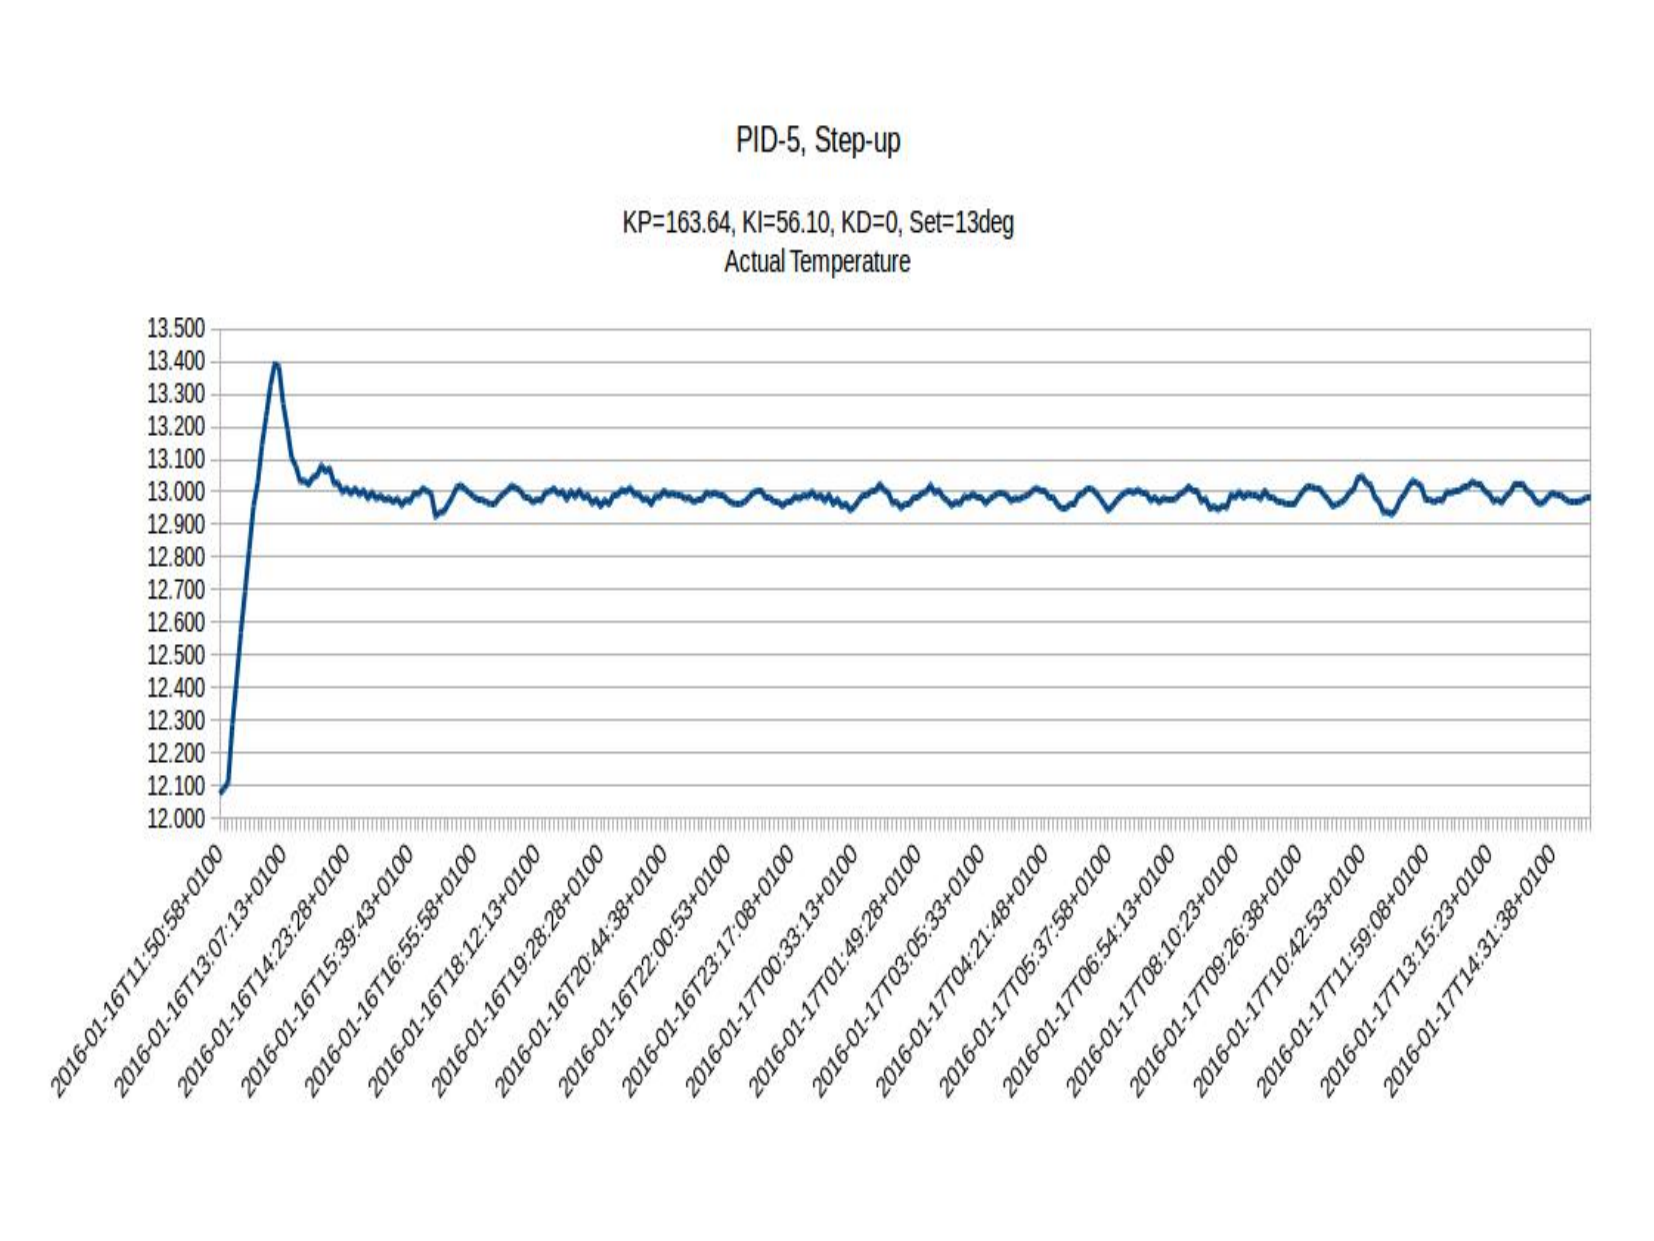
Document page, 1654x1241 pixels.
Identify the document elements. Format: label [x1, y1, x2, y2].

picture [13, 74, 1621, 1126]
